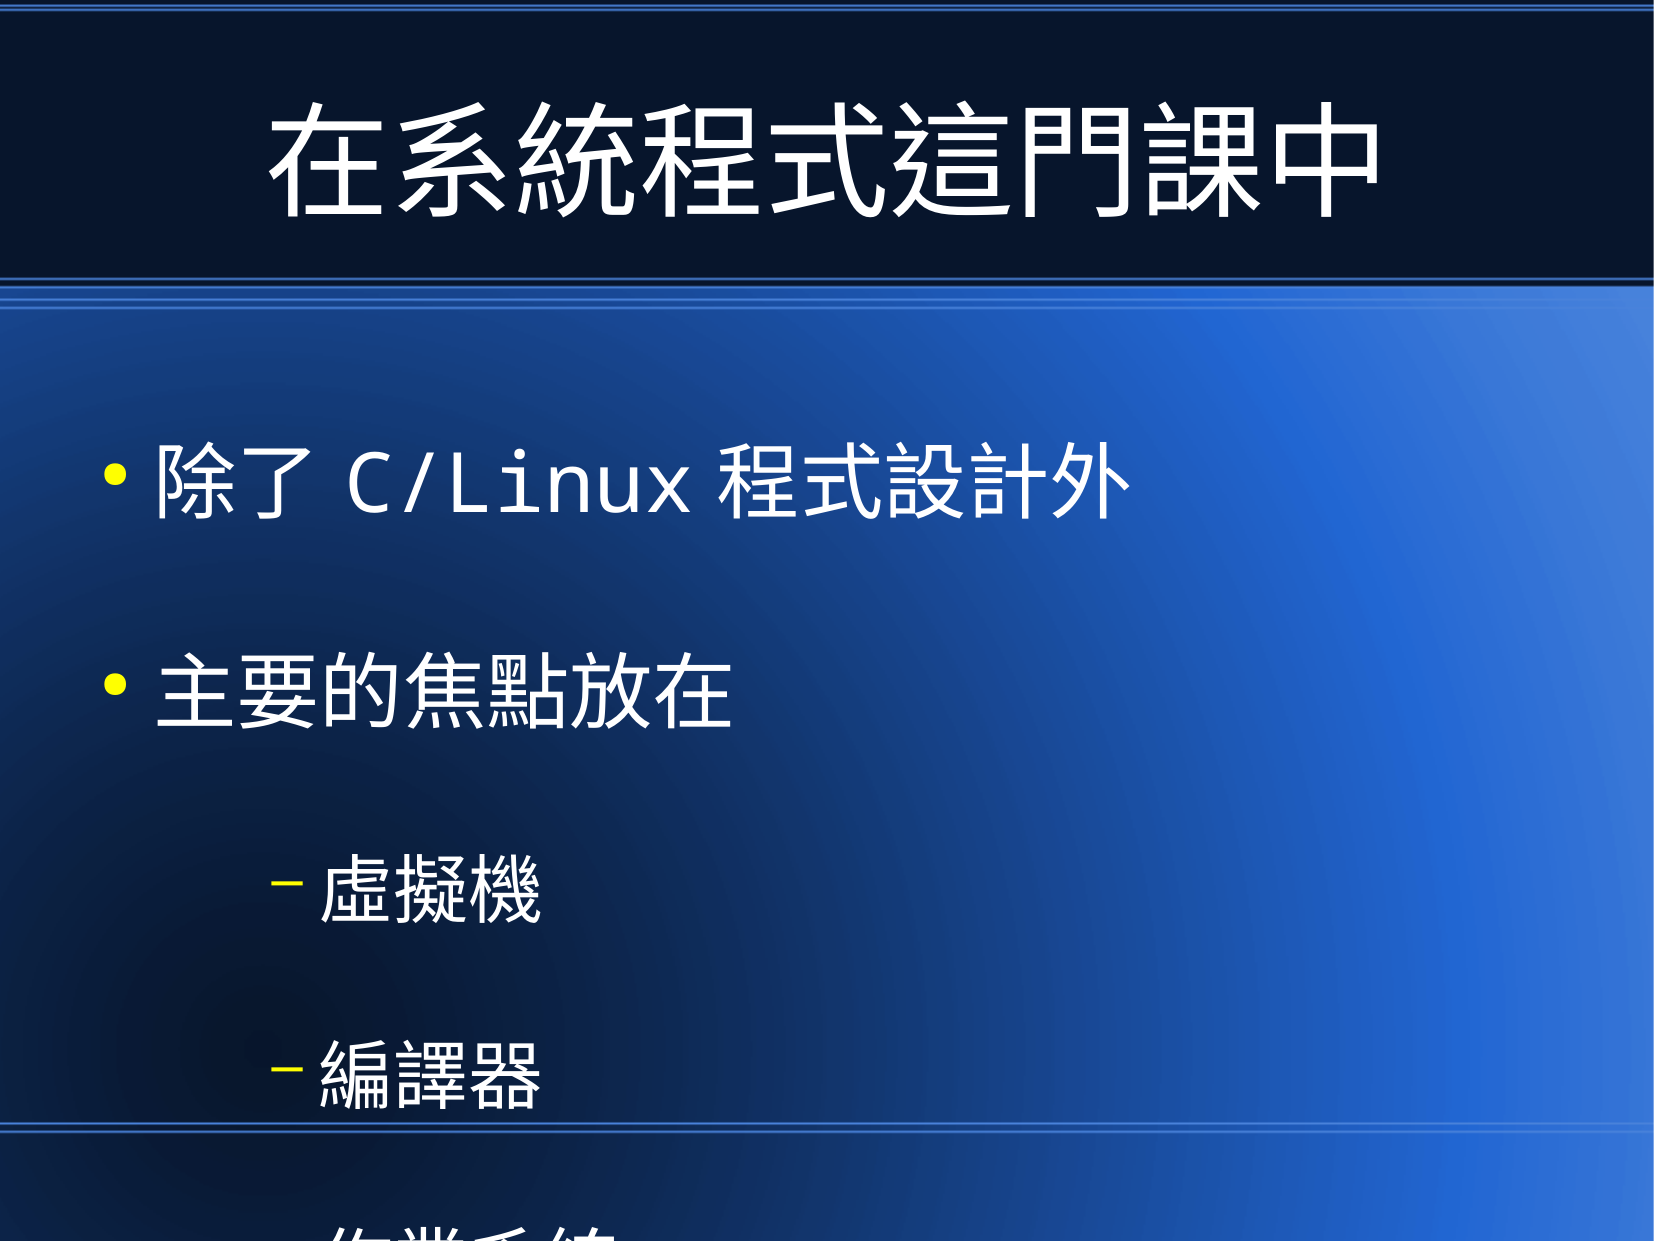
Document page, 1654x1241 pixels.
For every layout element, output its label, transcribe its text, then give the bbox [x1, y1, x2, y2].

list 除了C/Linux程式設計外 主要的焦點放在 虛擬機 編譯器 作業系統 [82, 355, 1571, 1241]
picture [0, 0, 1654, 1241]
title 在系統程式這門課中 [82, 49, 1571, 257]
